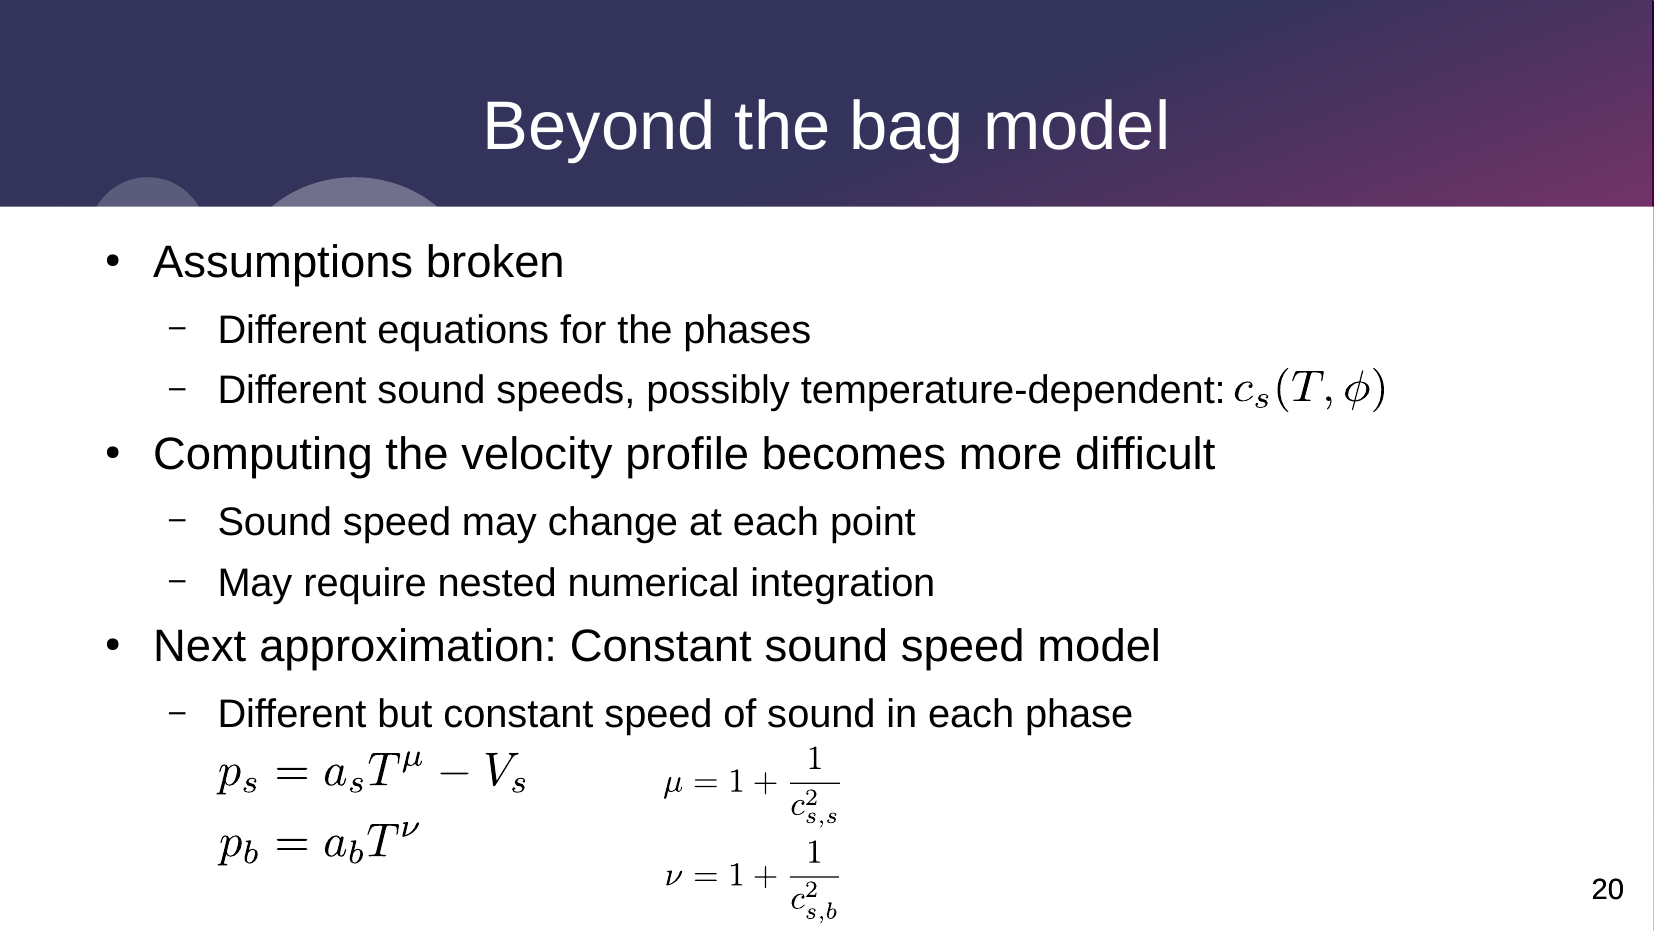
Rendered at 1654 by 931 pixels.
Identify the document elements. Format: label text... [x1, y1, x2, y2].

title Beyond the bag model [88, 44, 1565, 207]
picture [1231, 366, 1386, 414]
picture [216, 751, 526, 866]
list Assumptions broken Different equations for the phases Different sound speeds, possibly temperature-dependent: Computing the velocity profile becomes more difficult Sound speed may change at each point May require nested numerical integration Next approximation: Constant sound speed model Different but constant speed of sound in each phase [88, 236, 1565, 740]
picture [661, 745, 842, 925]
